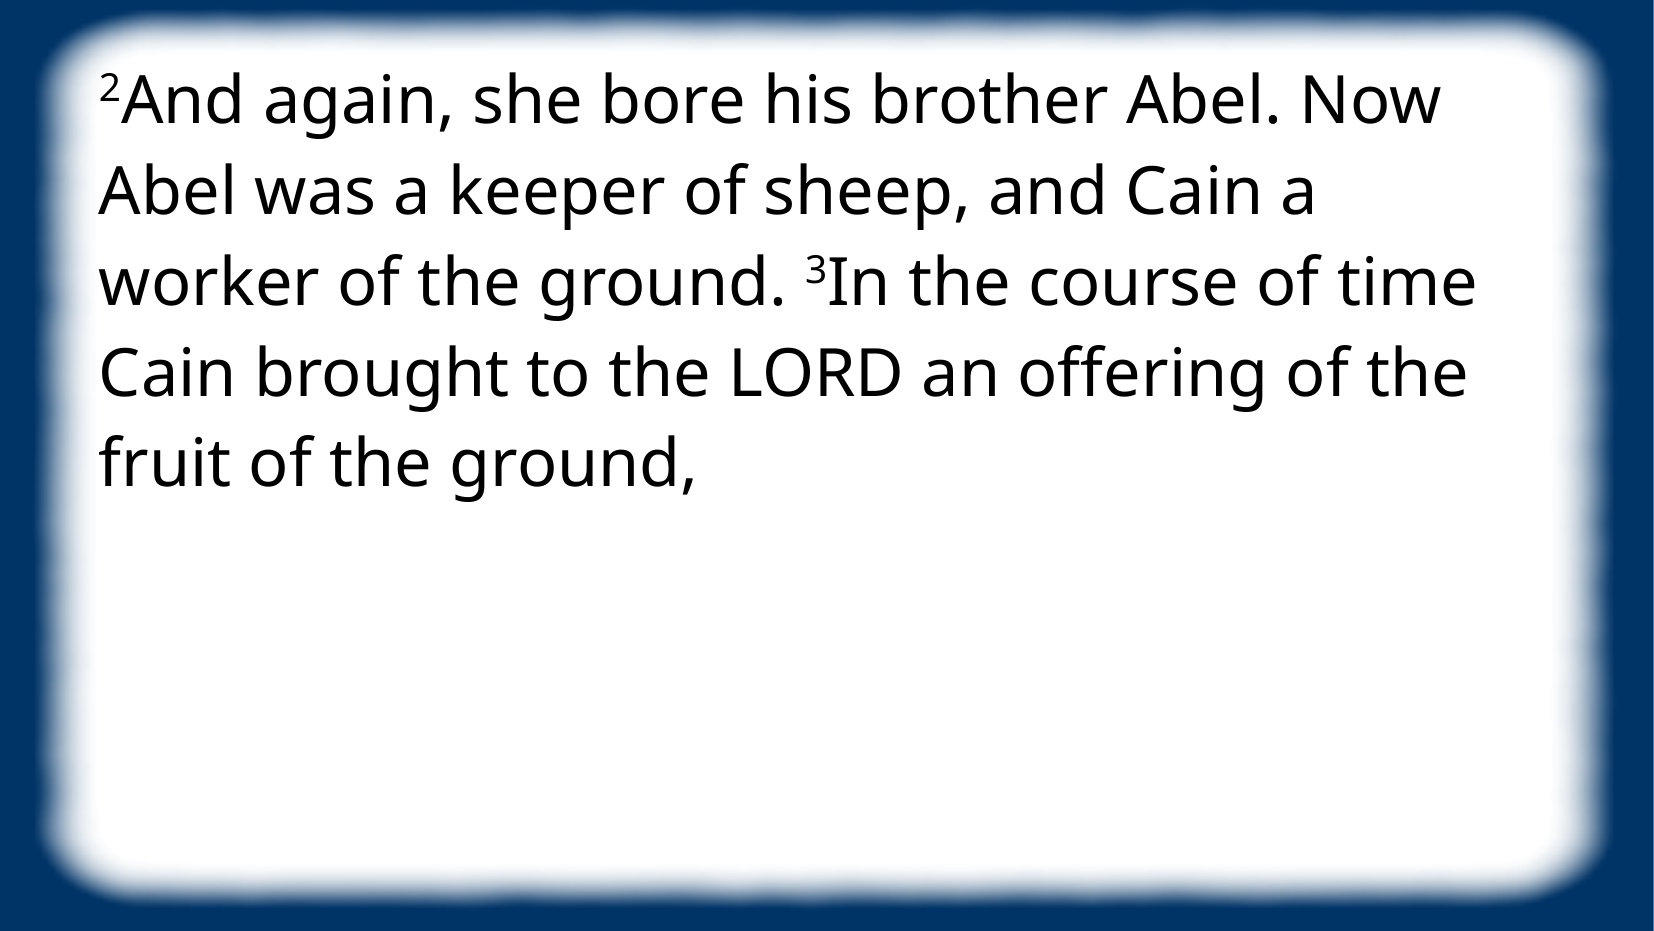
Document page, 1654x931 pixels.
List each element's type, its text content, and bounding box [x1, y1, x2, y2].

text_box 2And again, she bore his brother Abel. Now Abel was a keeper of sheep, and Cain a worker of the ground. 3In the course of time Cain brought to the LORD an offering of the fruit of the ground, [84, 45, 1555, 511]
picture [0, 0, 1654, 931]
